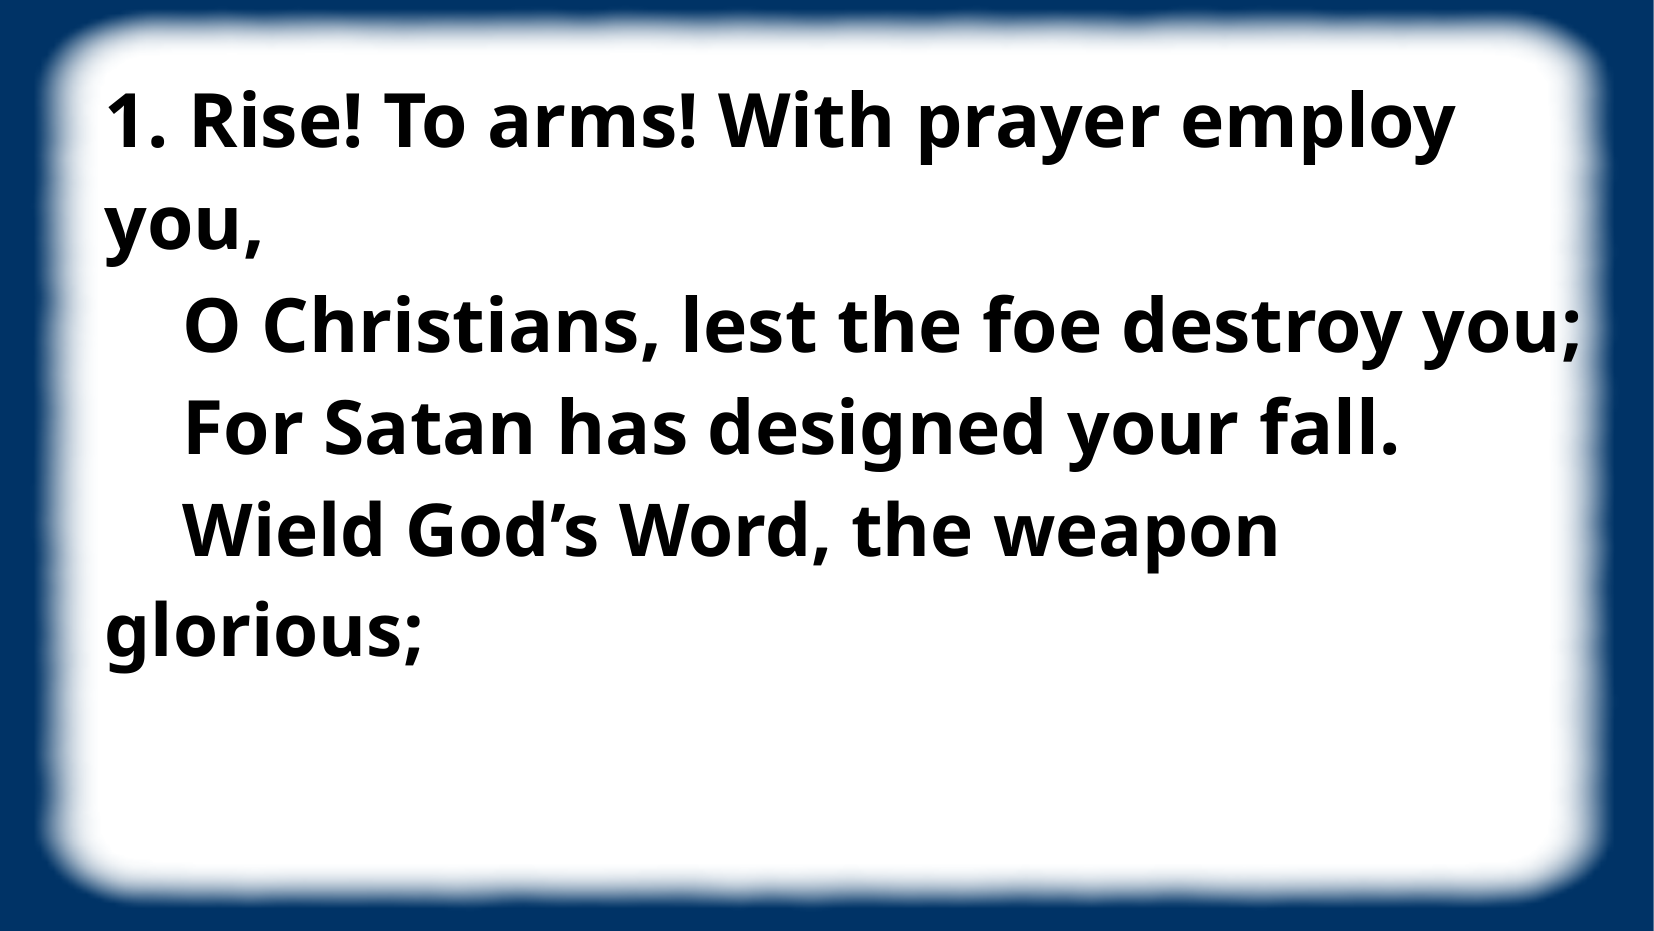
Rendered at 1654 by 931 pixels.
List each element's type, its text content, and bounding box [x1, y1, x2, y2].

text_box 1. Rise! To arms! With prayer employ you, O Christians, lest the foe destroy you; For Satan has designed your fall. Wield God’s Word, the weapon glorious; [90, 60, 1606, 475]
picture [0, 0, 1654, 931]
